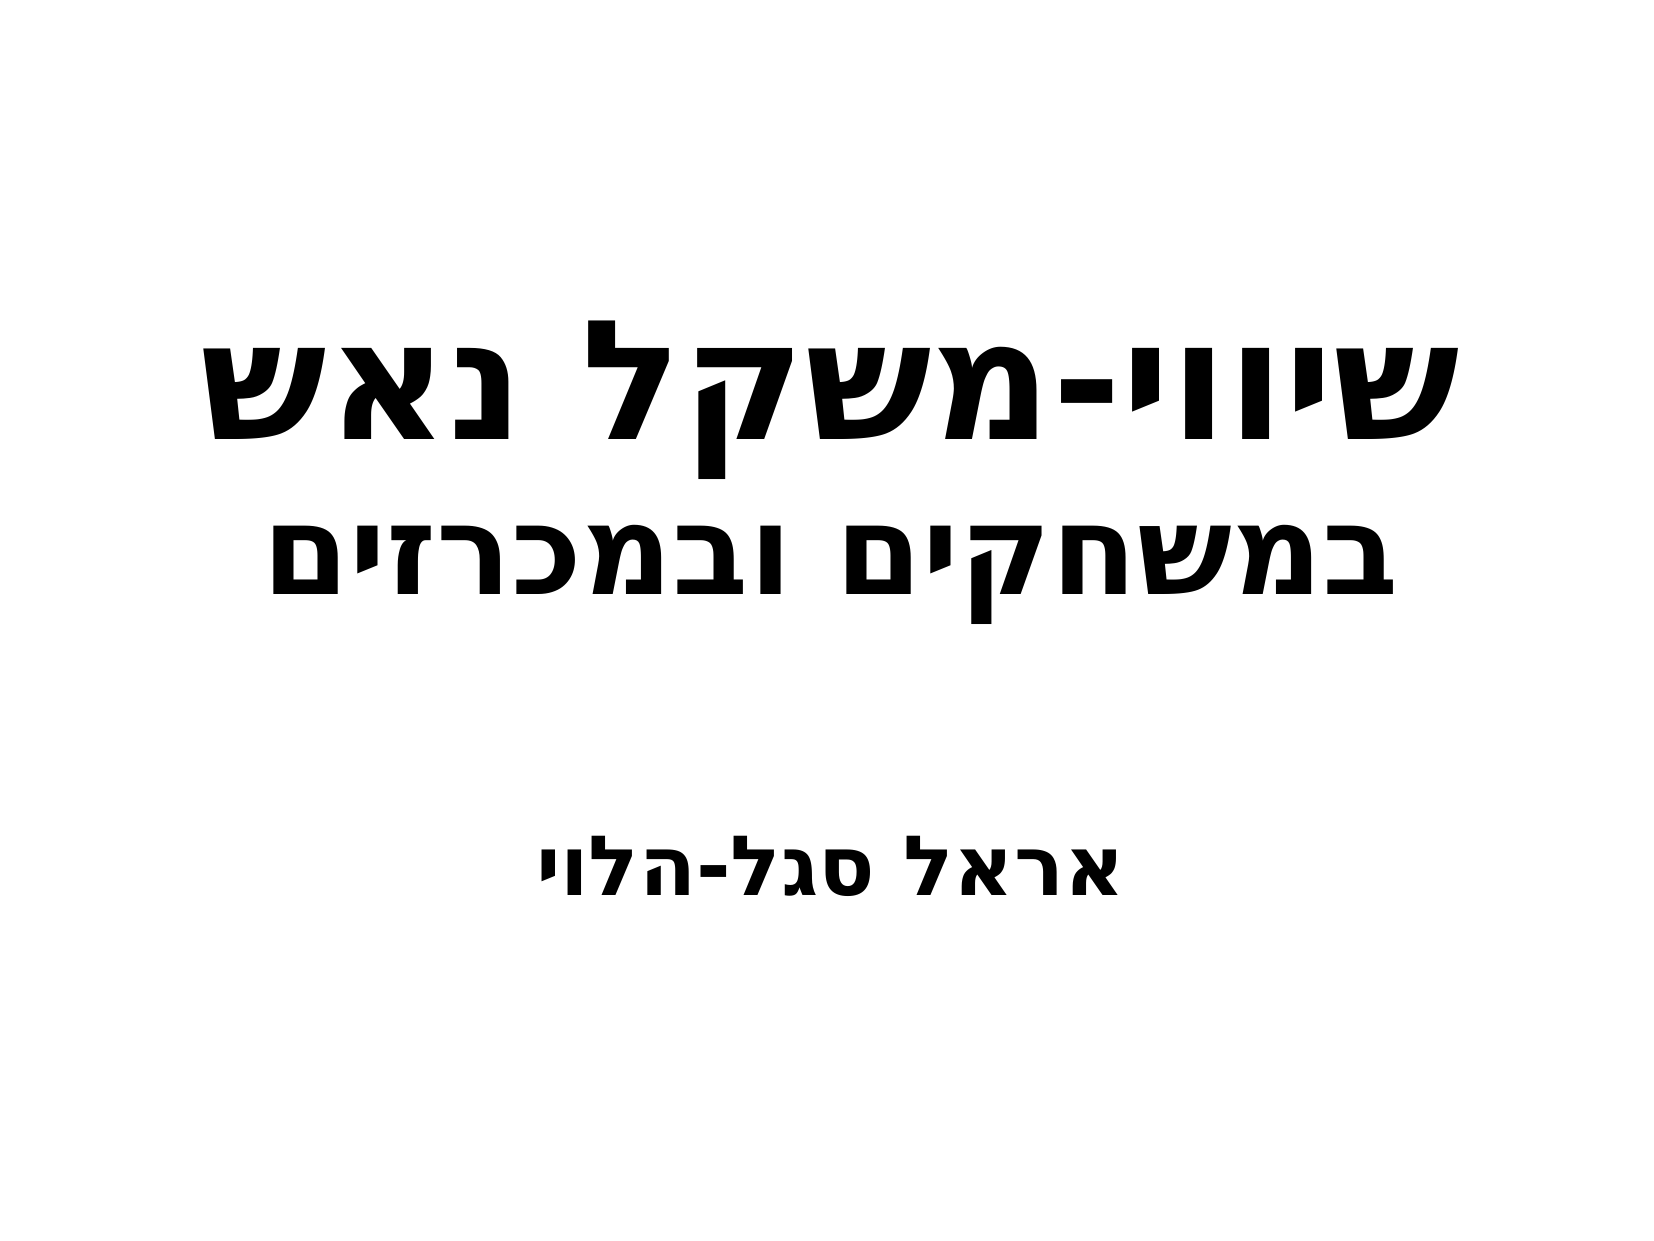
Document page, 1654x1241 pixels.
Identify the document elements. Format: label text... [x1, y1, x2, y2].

title שיווי-משקל נאש במשחקים ובמכרזים אראל סגל-הלוי [86, 45, 1576, 1156]
